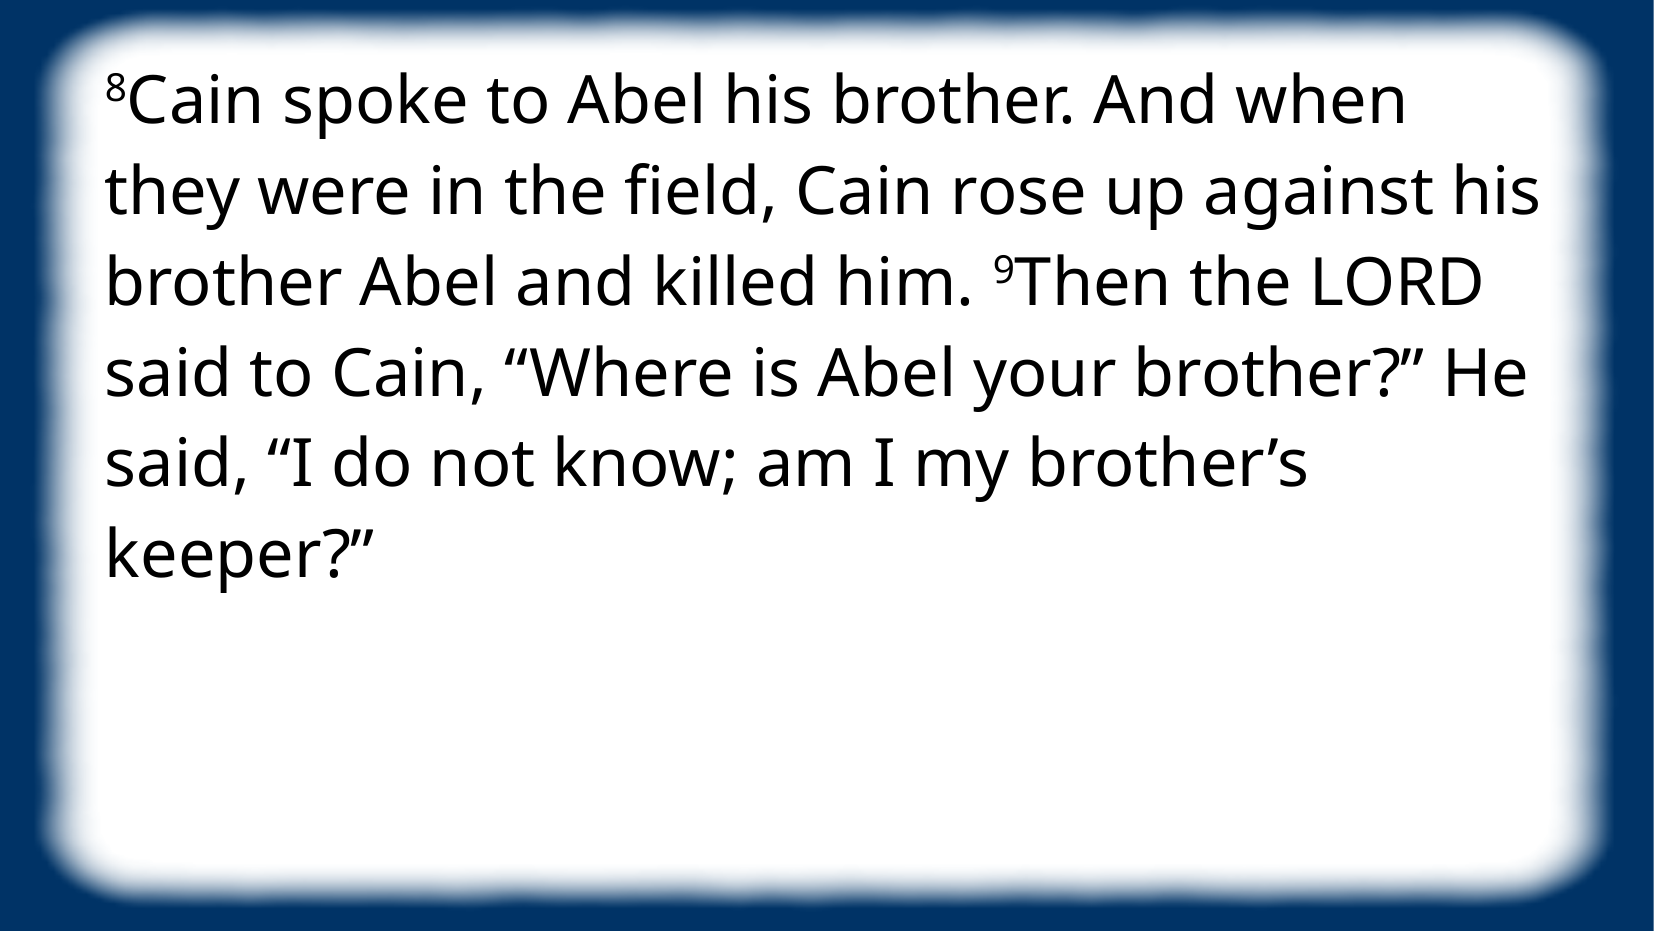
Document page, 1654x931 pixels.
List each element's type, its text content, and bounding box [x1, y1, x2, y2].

text_box 8Cain spoke to Abel his brother. And when they were in the field, Cain rose up against his brother Abel and killed him. 9Then the LORD said to Cain, “Where is Abel your brother?” He said, “I do not know; am I my brother’s keeper?” [90, 45, 1561, 593]
picture [0, 0, 1654, 931]
